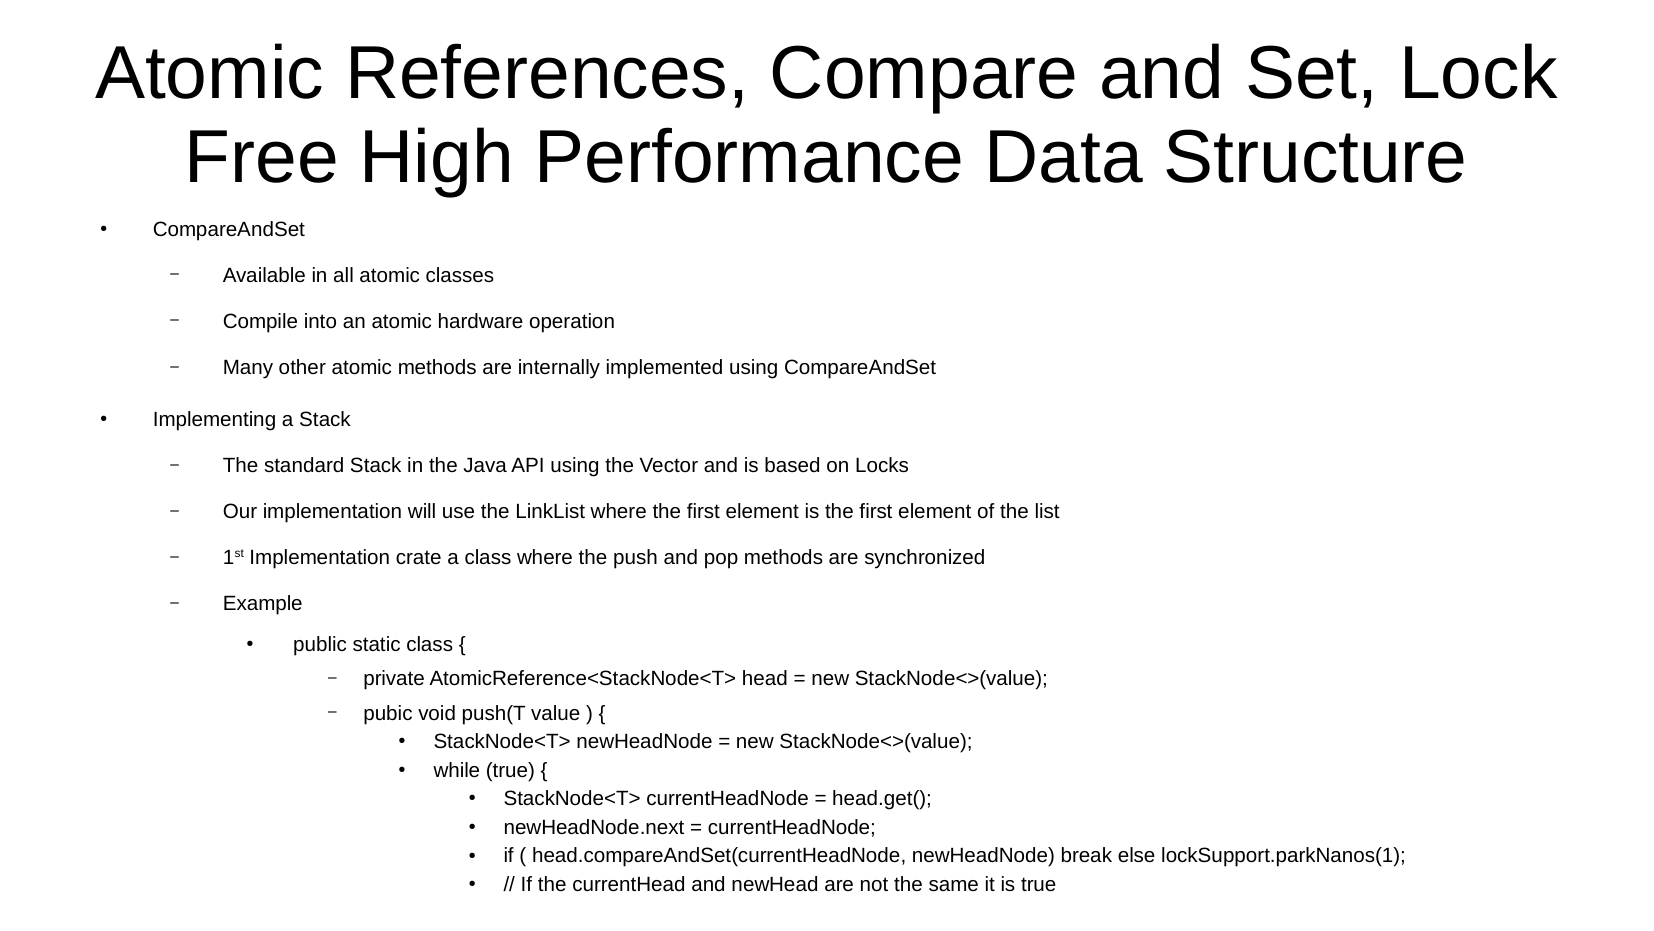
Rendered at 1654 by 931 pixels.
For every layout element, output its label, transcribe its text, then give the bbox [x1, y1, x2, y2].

title Atomic References, Compare and Set, Lock Free High Performance Data Structure [82, 30, 1571, 199]
list CompareAndSet Available in all atomic classes Compile into an atomic hardware operation Many other atomic methods are internally implemented using CompareAndSet Implementing a Stack The standard Stack in the Java API using the Vector and is based on Locks Our implementation will use the LinkList where the first element is the first element of the list 1st Implementation crate a class where the push and pop methods are synchronized Example public static class { private AtomicReference<StackNode<T> head = new StackNode<>(value); pubic void push(T value ) { StackNode<T> newHeadNode = new StackNode<>(value); while (true) { StackNode<T> currentHeadNode = head.get(); newHeadNode.next = currentHeadNode; if ( head.compareAndSet(currentHeadNode, newHeadNode) break else lockSupport.parkNanos(1); // If the currentHead and newHead are not the same it is true [82, 217, 1621, 901]
